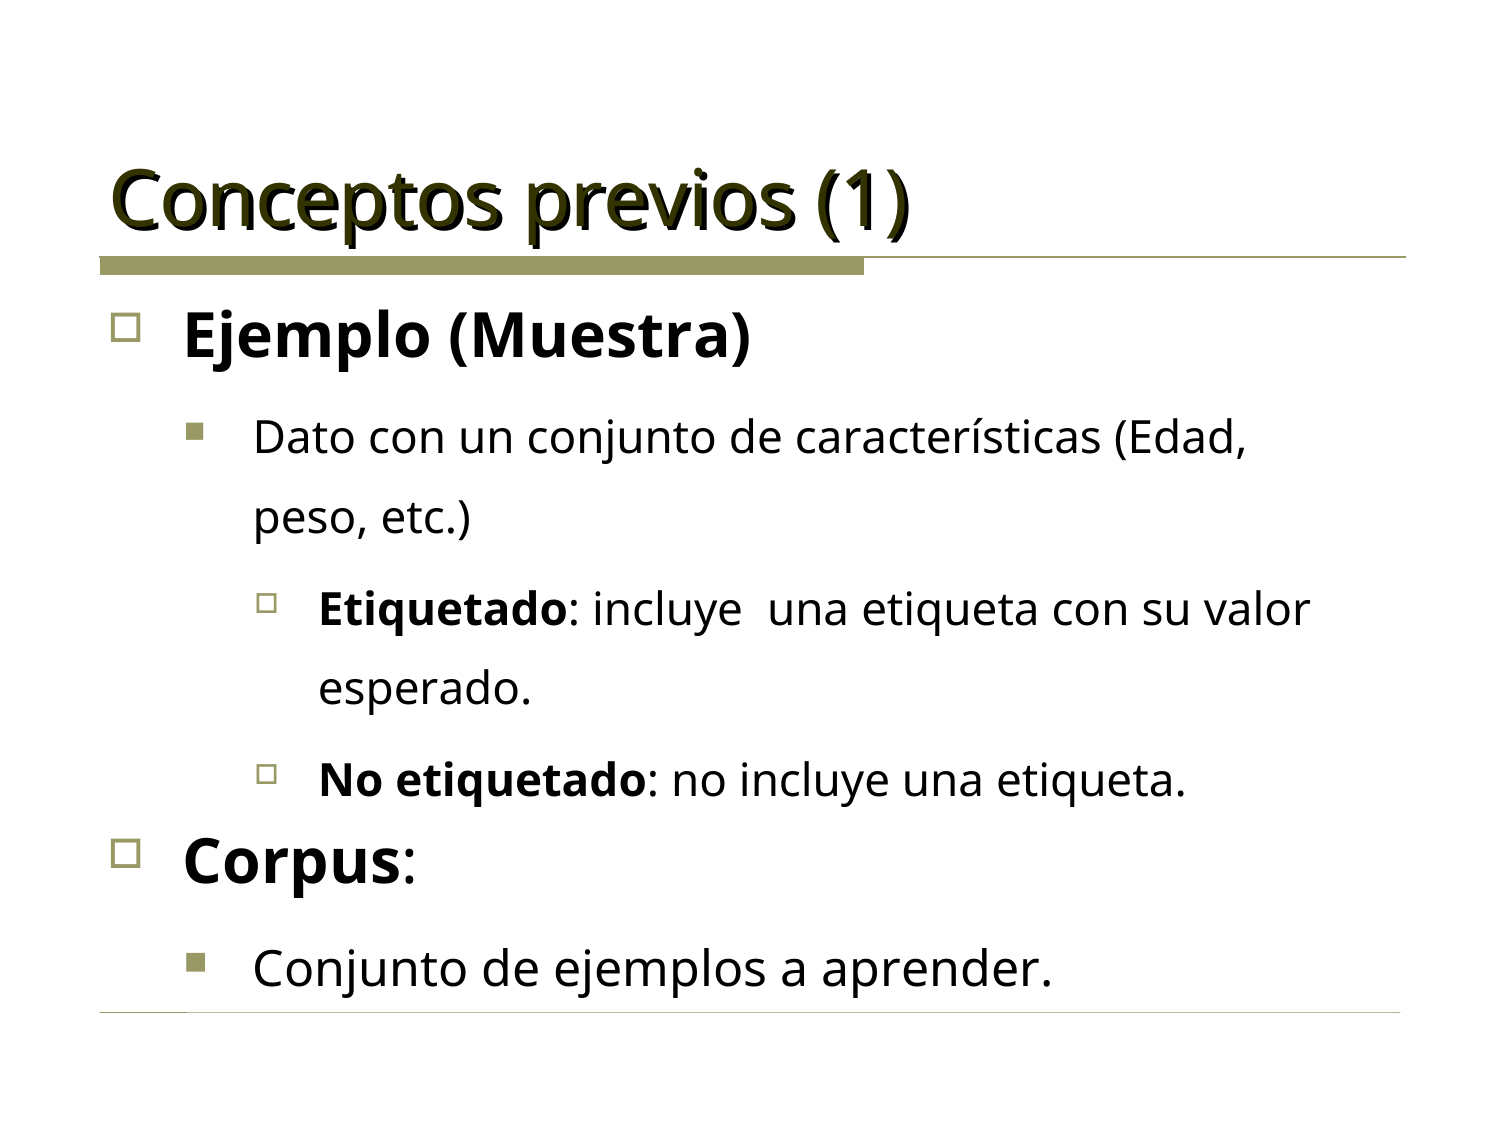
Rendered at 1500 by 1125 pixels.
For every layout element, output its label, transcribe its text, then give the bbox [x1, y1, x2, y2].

list Ejemplo (Muestra) Dato con un conjunto de características (Edad, peso, etc.) Etiquetado: incluye una etiqueta con su valor esperado. No etiquetado: no incluye una etiqueta. Corpus: Conjunto de ejemplos a aprender. [92, 287, 1353, 1013]
title Conceptos previos (1) [94, 50, 1407, 250]
